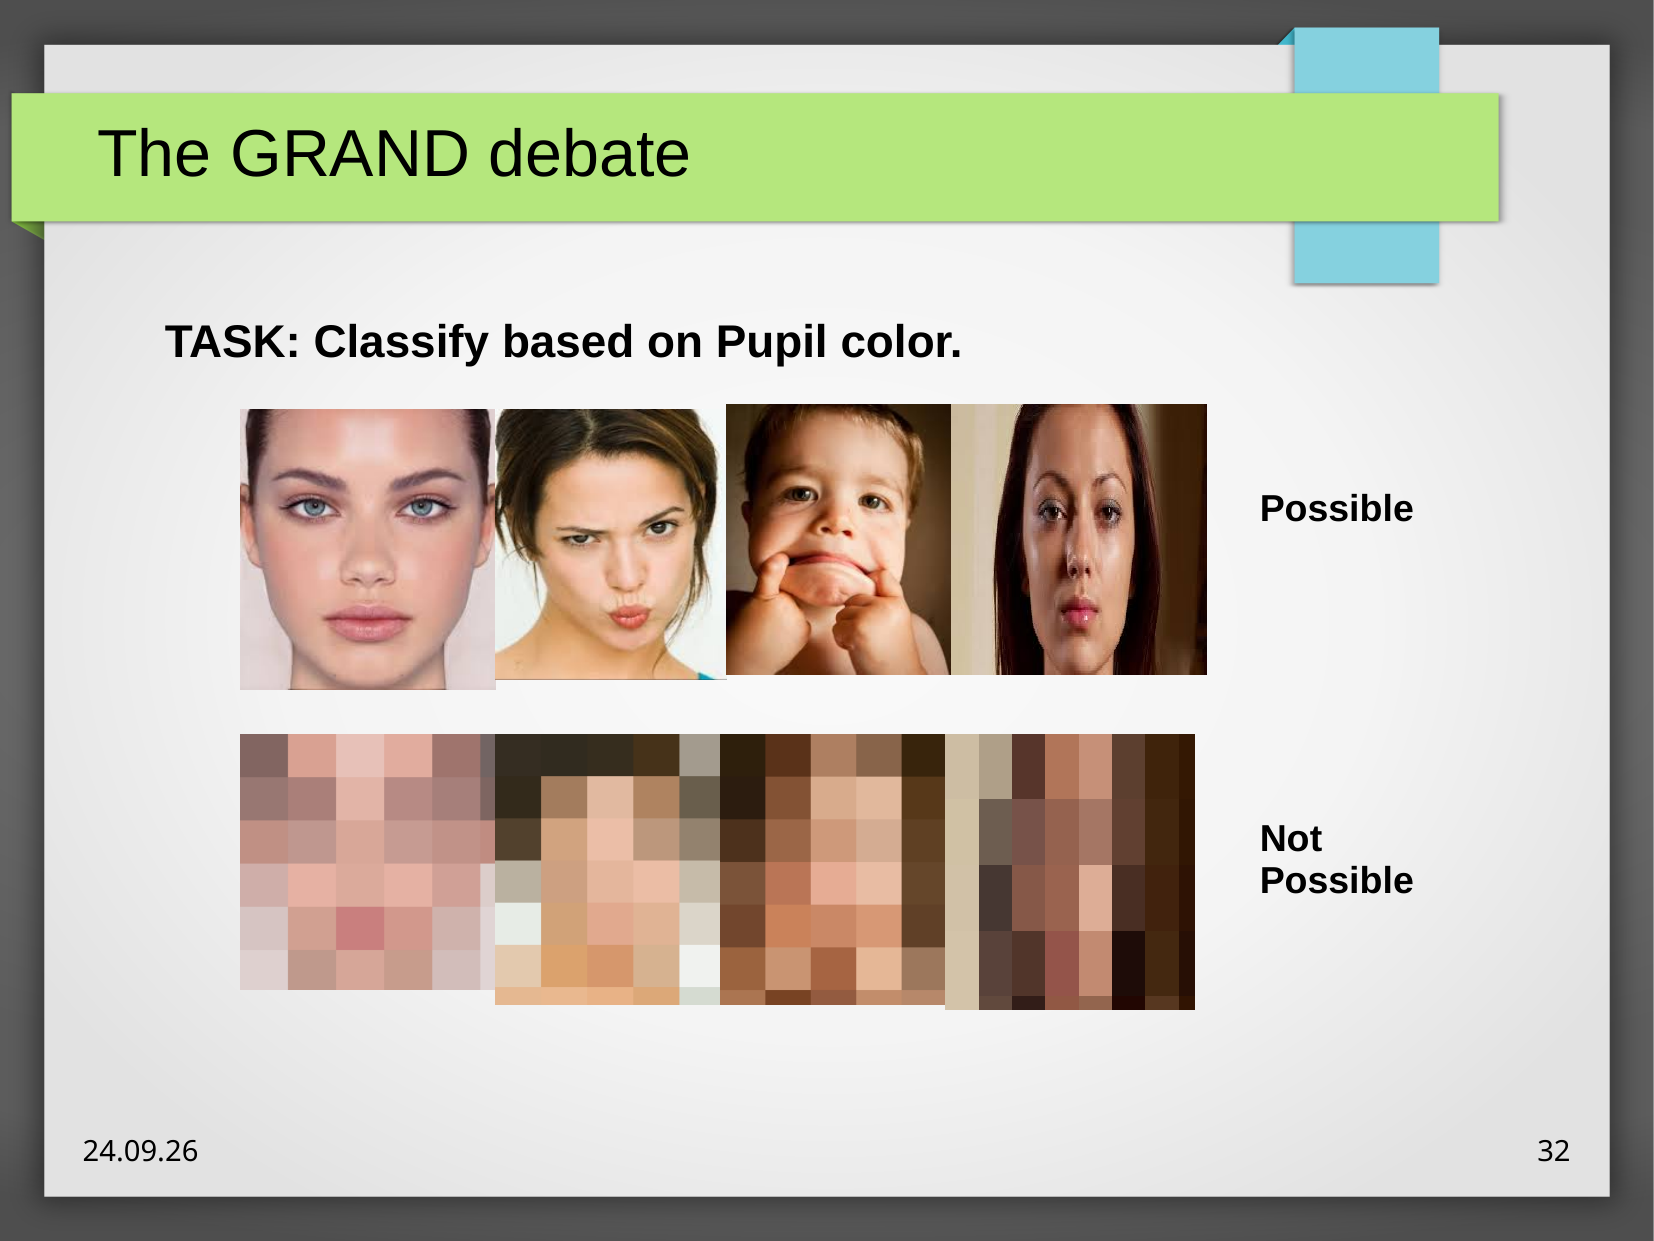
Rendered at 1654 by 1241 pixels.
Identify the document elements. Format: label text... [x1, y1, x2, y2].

text_box TASK: Classify based on Pupil color. [150, 308, 1365, 376]
text_box Possible [1245, 480, 1501, 537]
text_box The GRAND debate [82, 94, 1264, 213]
picture [0, 0, 1654, 1241]
text_box Not Possible [1245, 810, 1459, 909]
